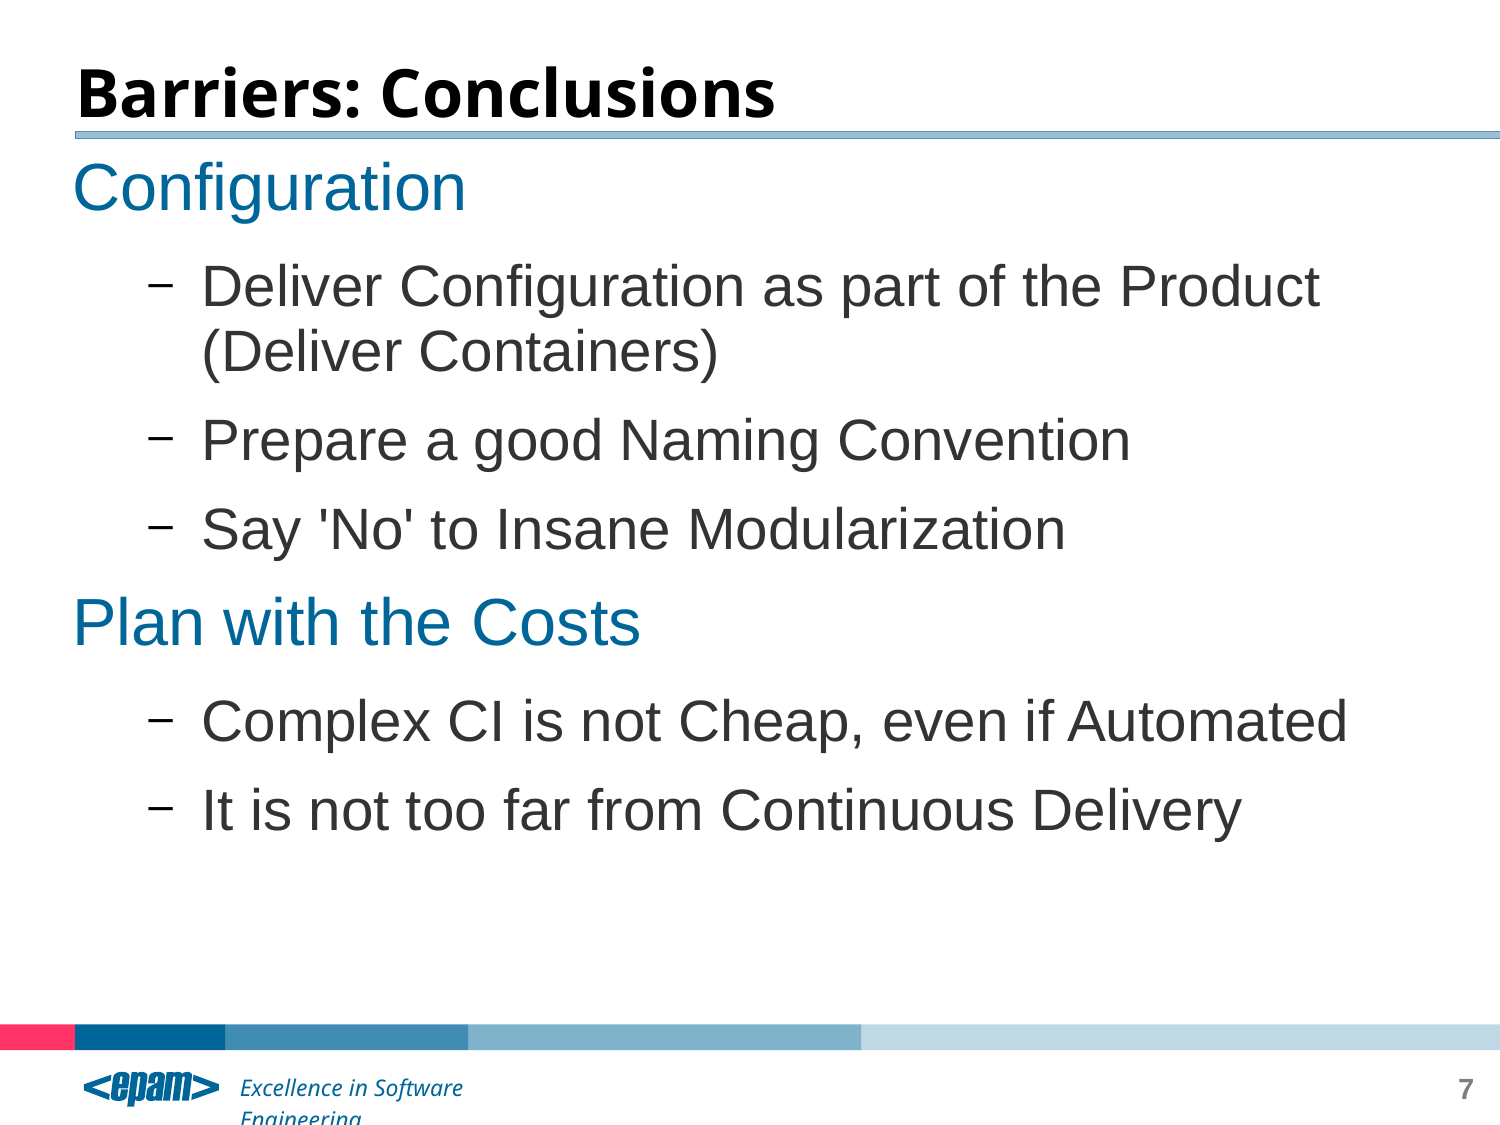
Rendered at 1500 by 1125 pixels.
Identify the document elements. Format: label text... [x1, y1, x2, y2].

list Configuration Deliver Configuration as part of the Product (Deliver Containers) Prepare a good Naming Convention Say 'No' to Insane Modularization Plan with the Costs Complex CI is not Cheap, even if Automated It is not too far from Continuous Delivery [60, 149, 1441, 1006]
text_box <number> [1395, 1070, 1475, 1125]
title Barriers: Conclusions [75, 44, 1425, 138]
